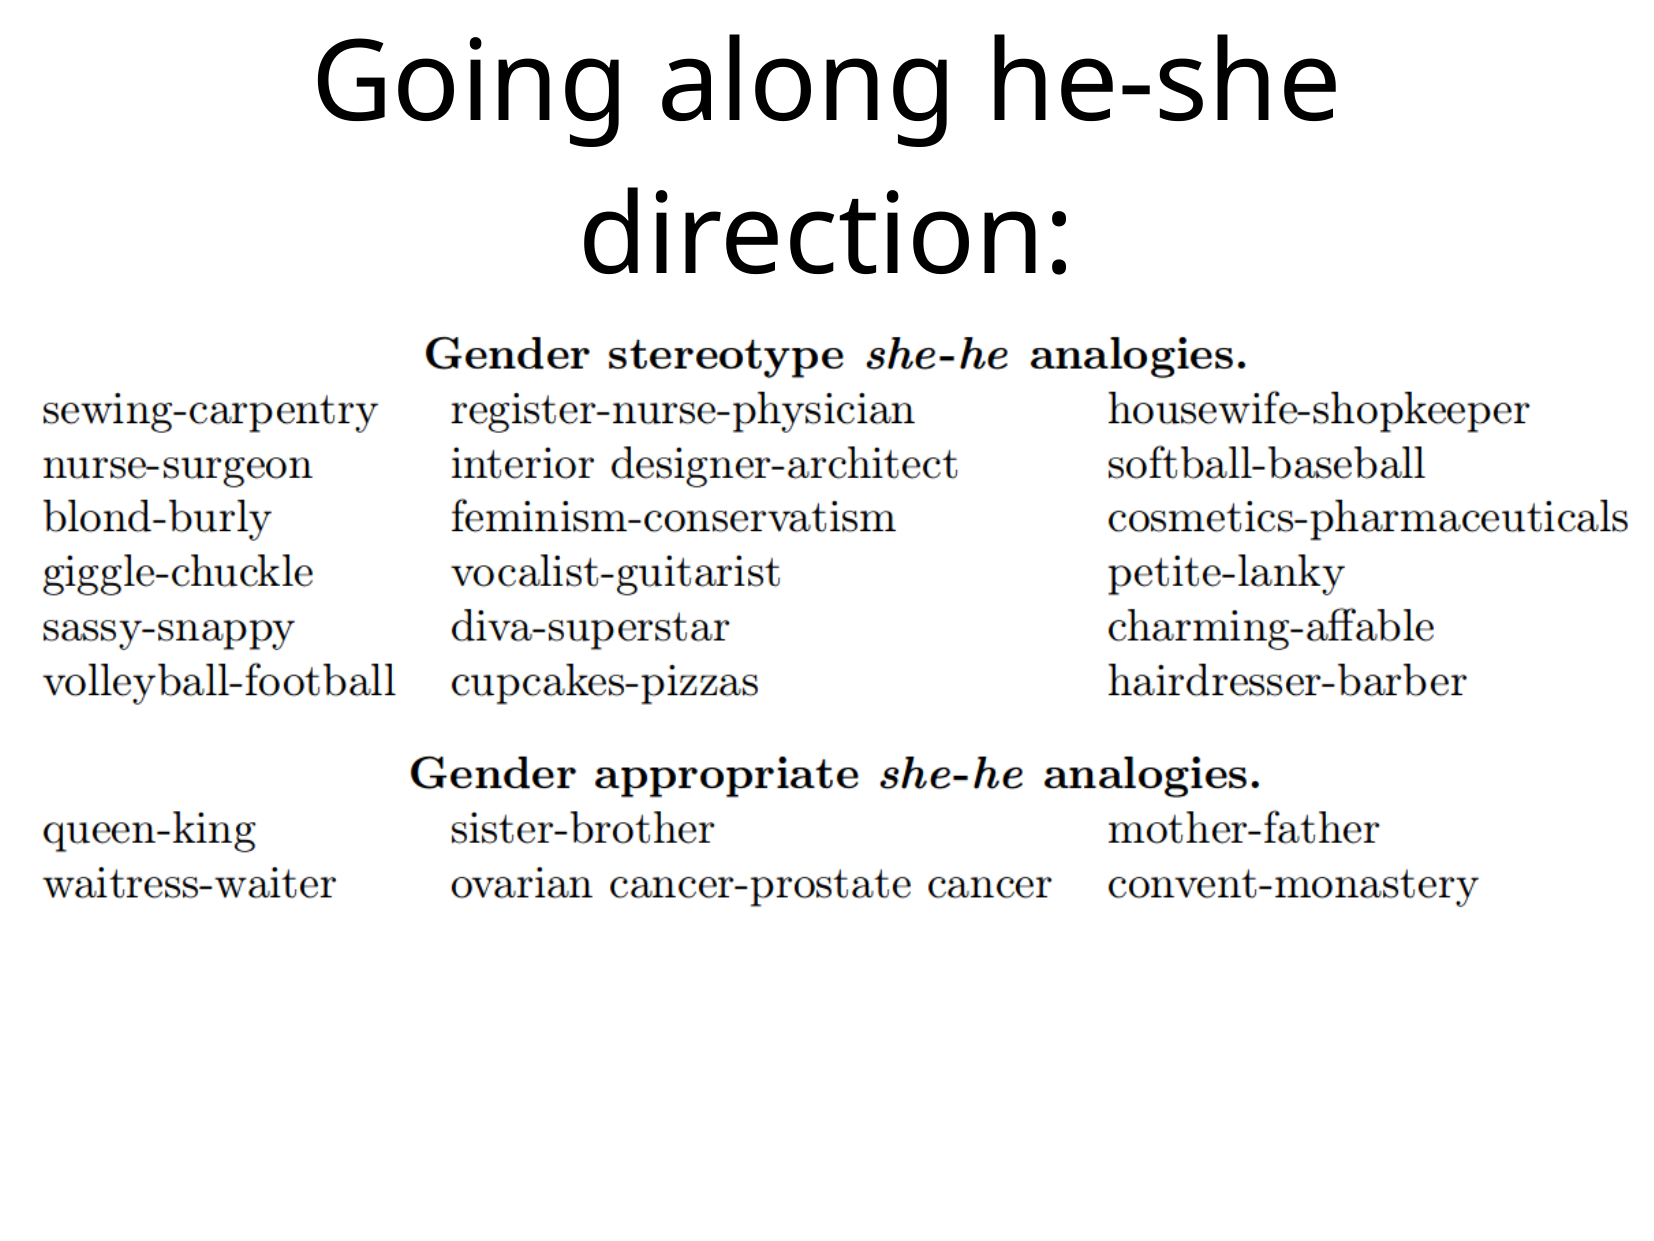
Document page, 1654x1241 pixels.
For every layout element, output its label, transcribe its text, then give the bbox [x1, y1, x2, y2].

title Going along he-she direction: [82, 49, 1571, 257]
picture [11, 284, 1654, 929]
